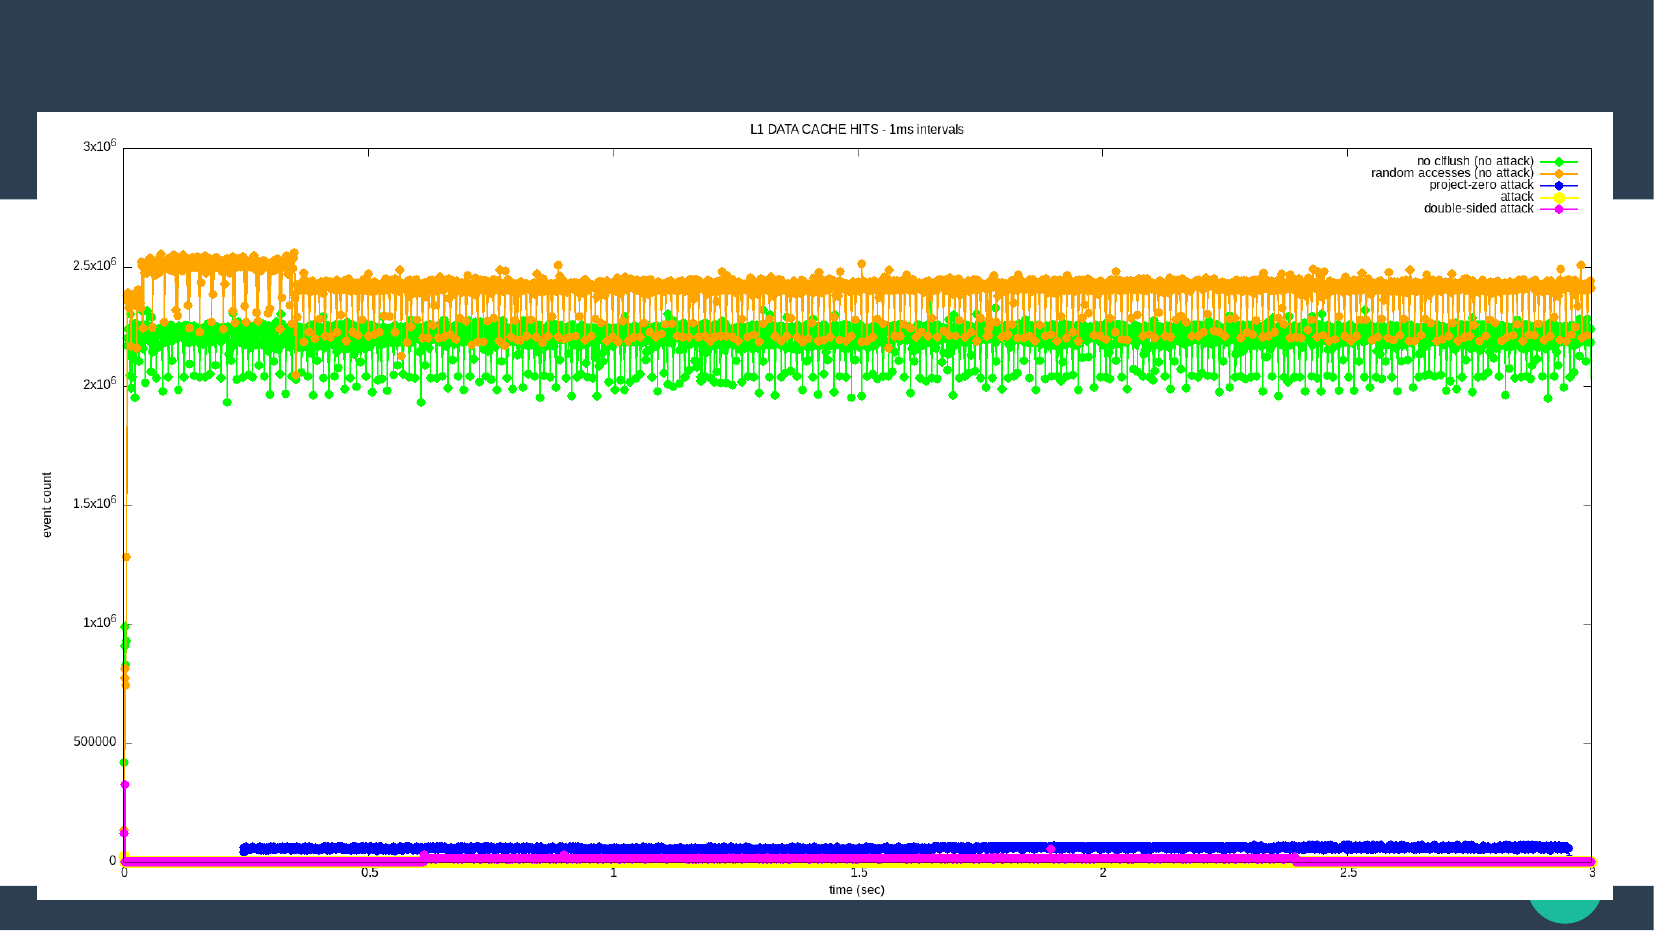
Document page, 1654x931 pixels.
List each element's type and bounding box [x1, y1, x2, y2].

picture [37, 112, 1613, 901]
